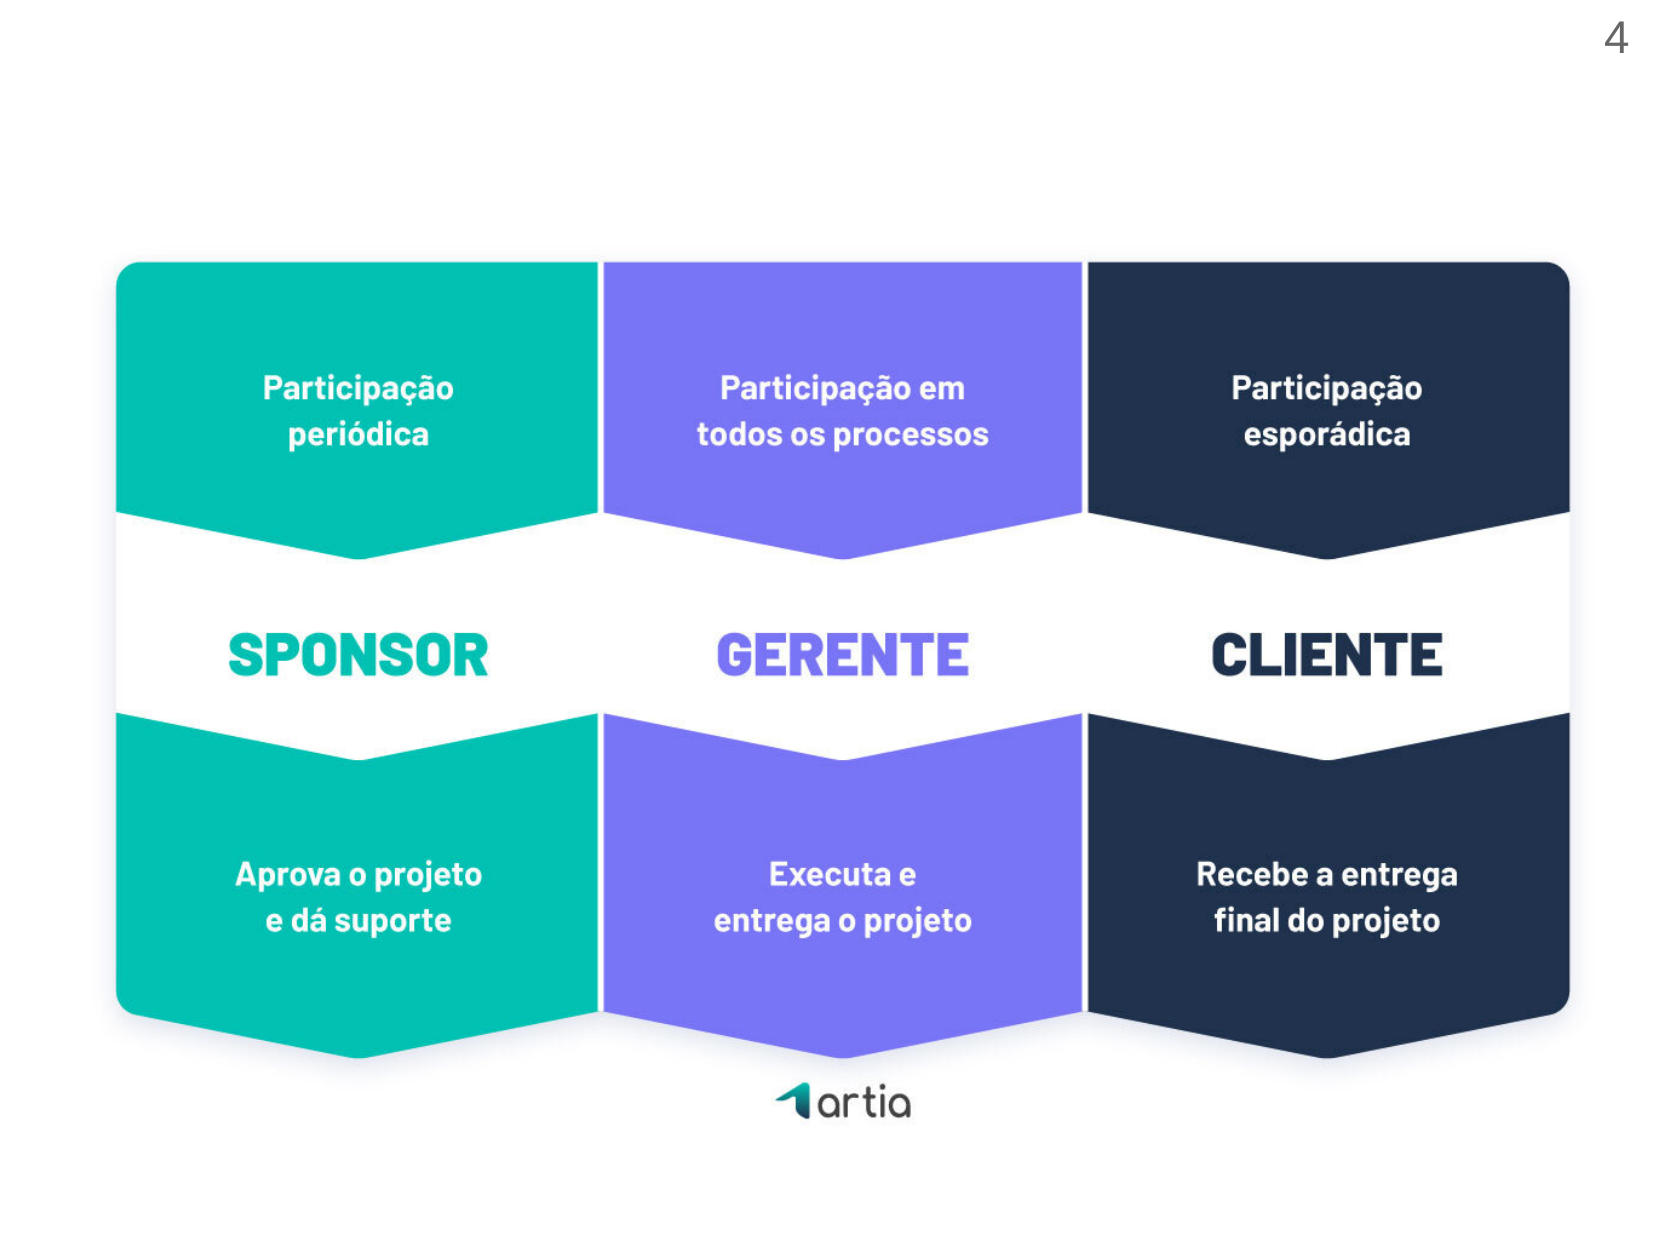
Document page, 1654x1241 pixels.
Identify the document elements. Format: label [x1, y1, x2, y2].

picture [16, 225, 1654, 1155]
